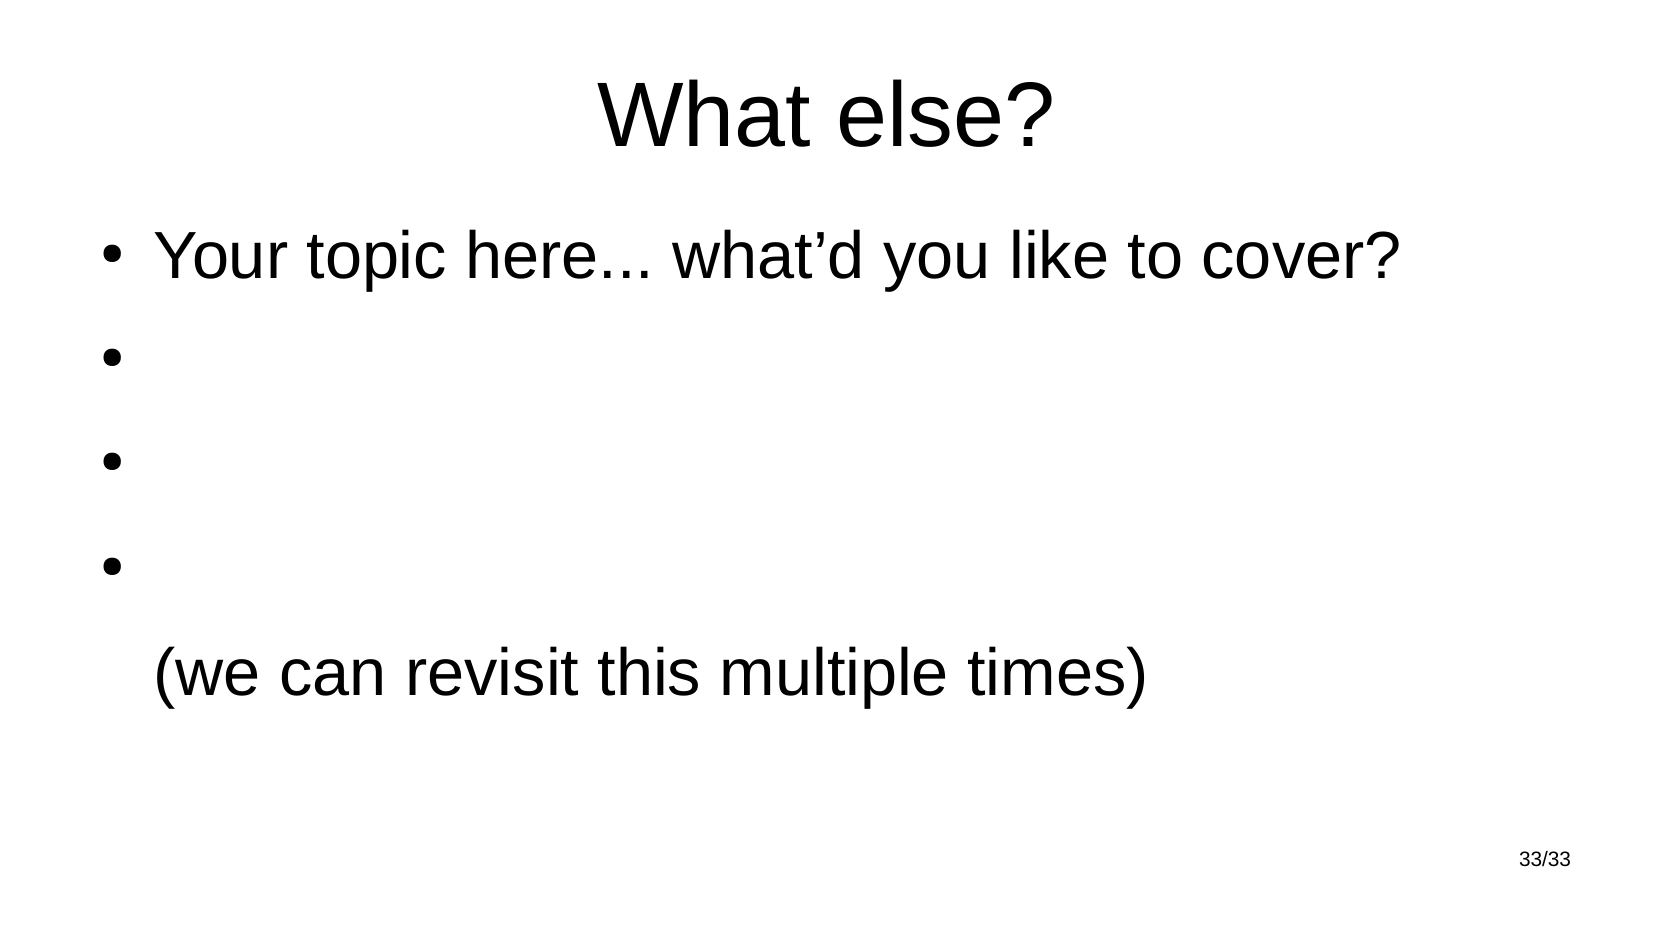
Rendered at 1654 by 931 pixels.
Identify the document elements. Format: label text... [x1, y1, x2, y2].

title What else? [82, 37, 1571, 193]
list Your topic here... what’d you like to cover? (we can revisit this multiple times) [82, 217, 1571, 758]
